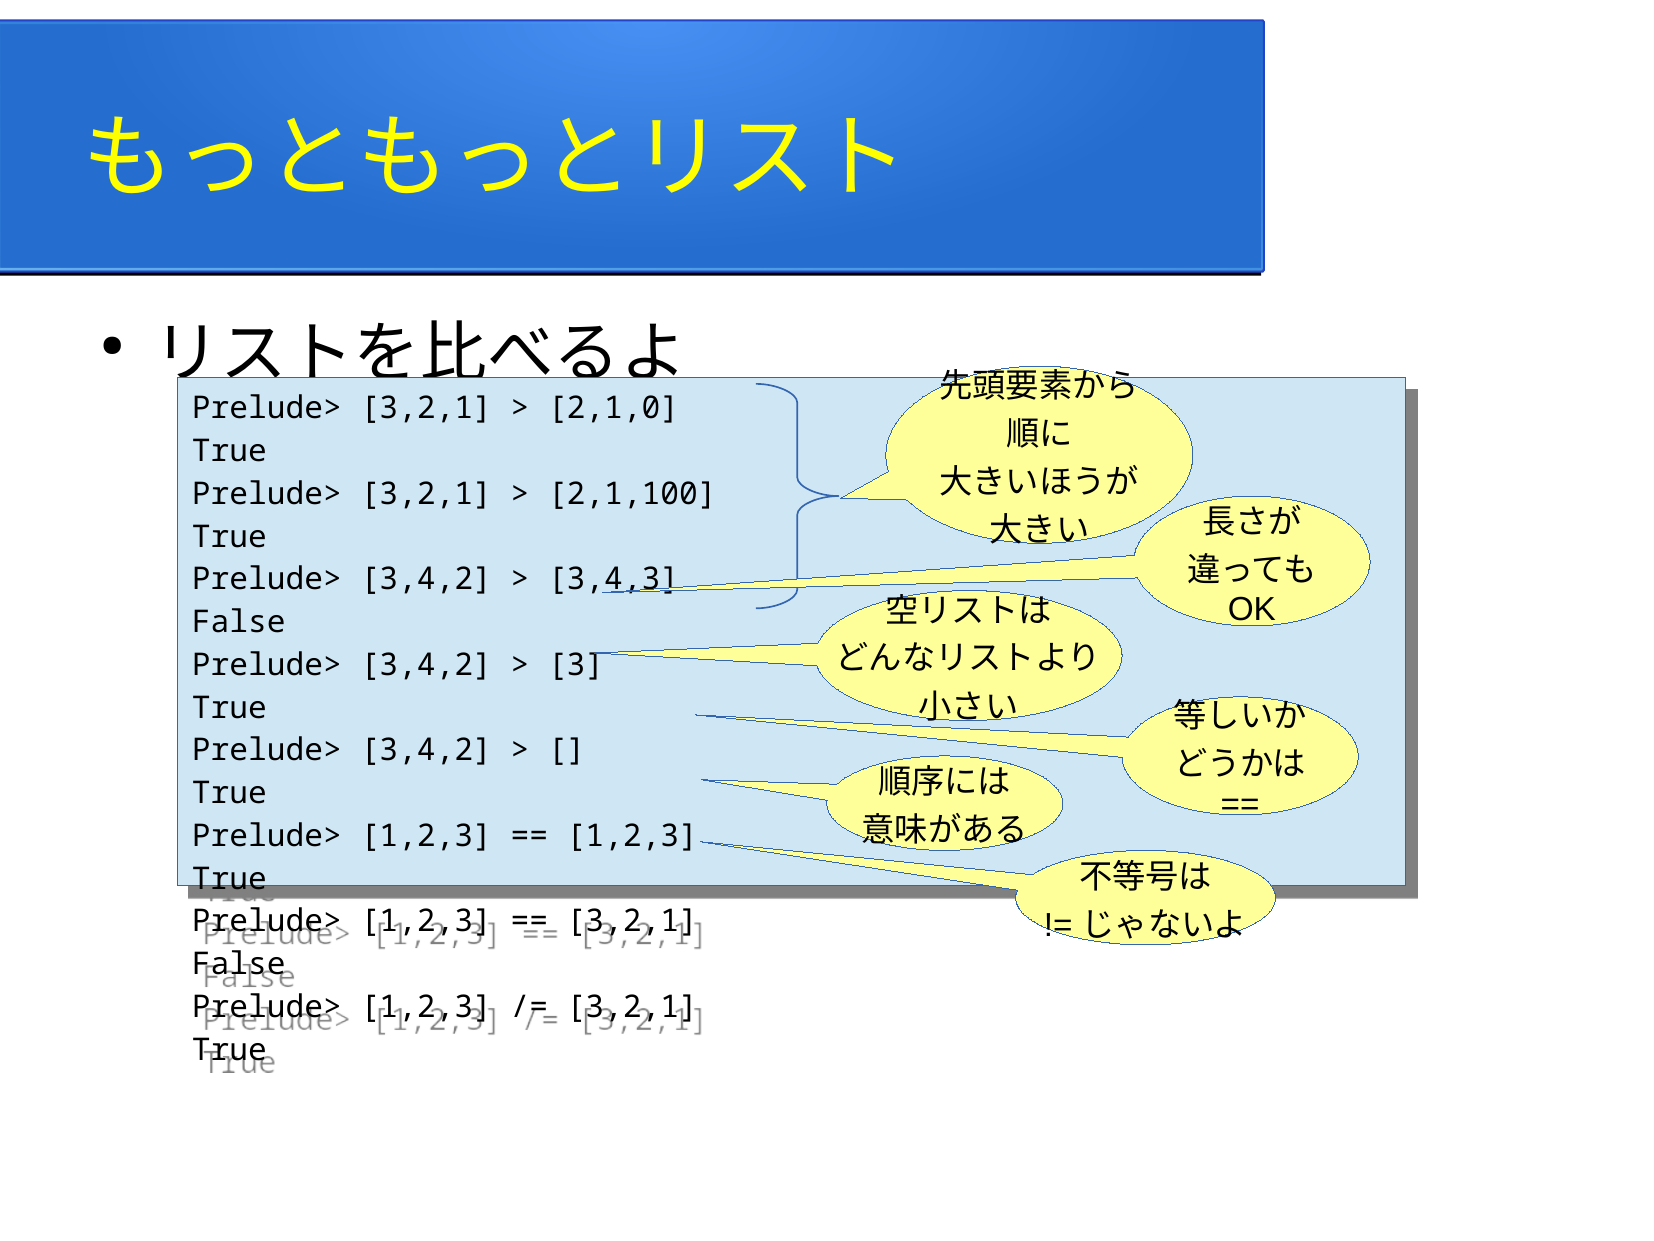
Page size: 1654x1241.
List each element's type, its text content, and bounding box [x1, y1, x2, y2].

text_box 空リストは どんなリストより 小さい [594, 590, 1123, 721]
text_box 先頭要素から 順に 大きいほうが 大きい [840, 366, 1193, 544]
text_box Prelude> [3,2,1] > [2,1,0] True Prelude> [3,2,1] > [2,1,100] True Prelude> [3,4,2] > [3,4,3] False Prelude> [3,4,2] > [3] True Prelude> [3,4,2] > [] True Prelude> [1,2,3] == [1,2,3] True Prelude> [1,2,3] == [3,2,1] False Prelude> [1,2,3] /= [3,2,1] True [177, 377, 1406, 886]
title もっともっとリスト [82, 47, 1235, 252]
text_box 不等号は != じゃないよ [700, 841, 1276, 945]
list リストを比べるよ [82, 299, 1571, 1111]
text_box 順序には 意味がある [701, 755, 1063, 851]
text_box 等しいか どうかは == [695, 696, 1359, 815]
text_box 長さが 違っても OK [602, 496, 1371, 626]
